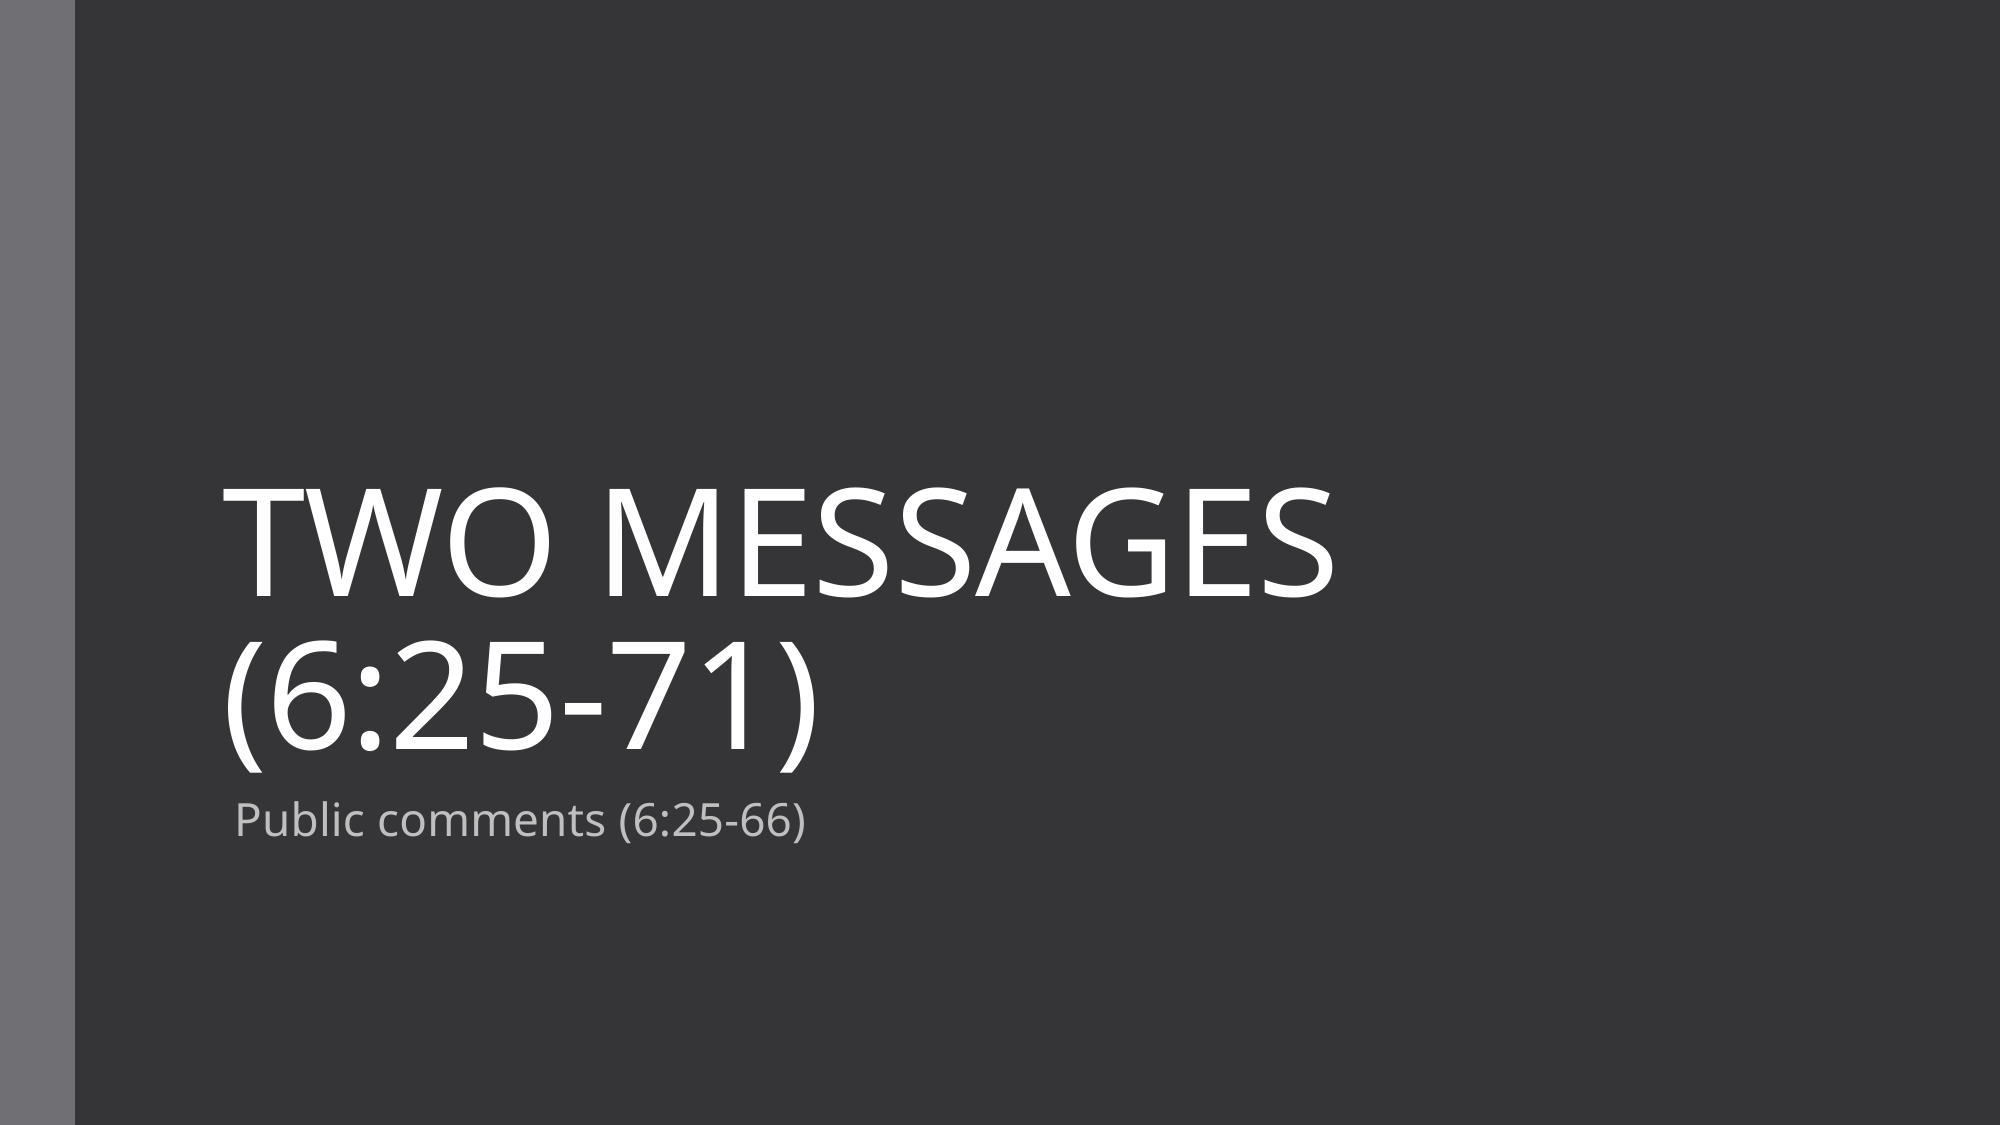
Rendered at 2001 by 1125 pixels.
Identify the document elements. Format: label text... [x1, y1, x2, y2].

subtitle Public comments (6:25-66) [206, 787, 1752, 1066]
title TWO MESSAGES (6:25-71) [206, 124, 1752, 787]
